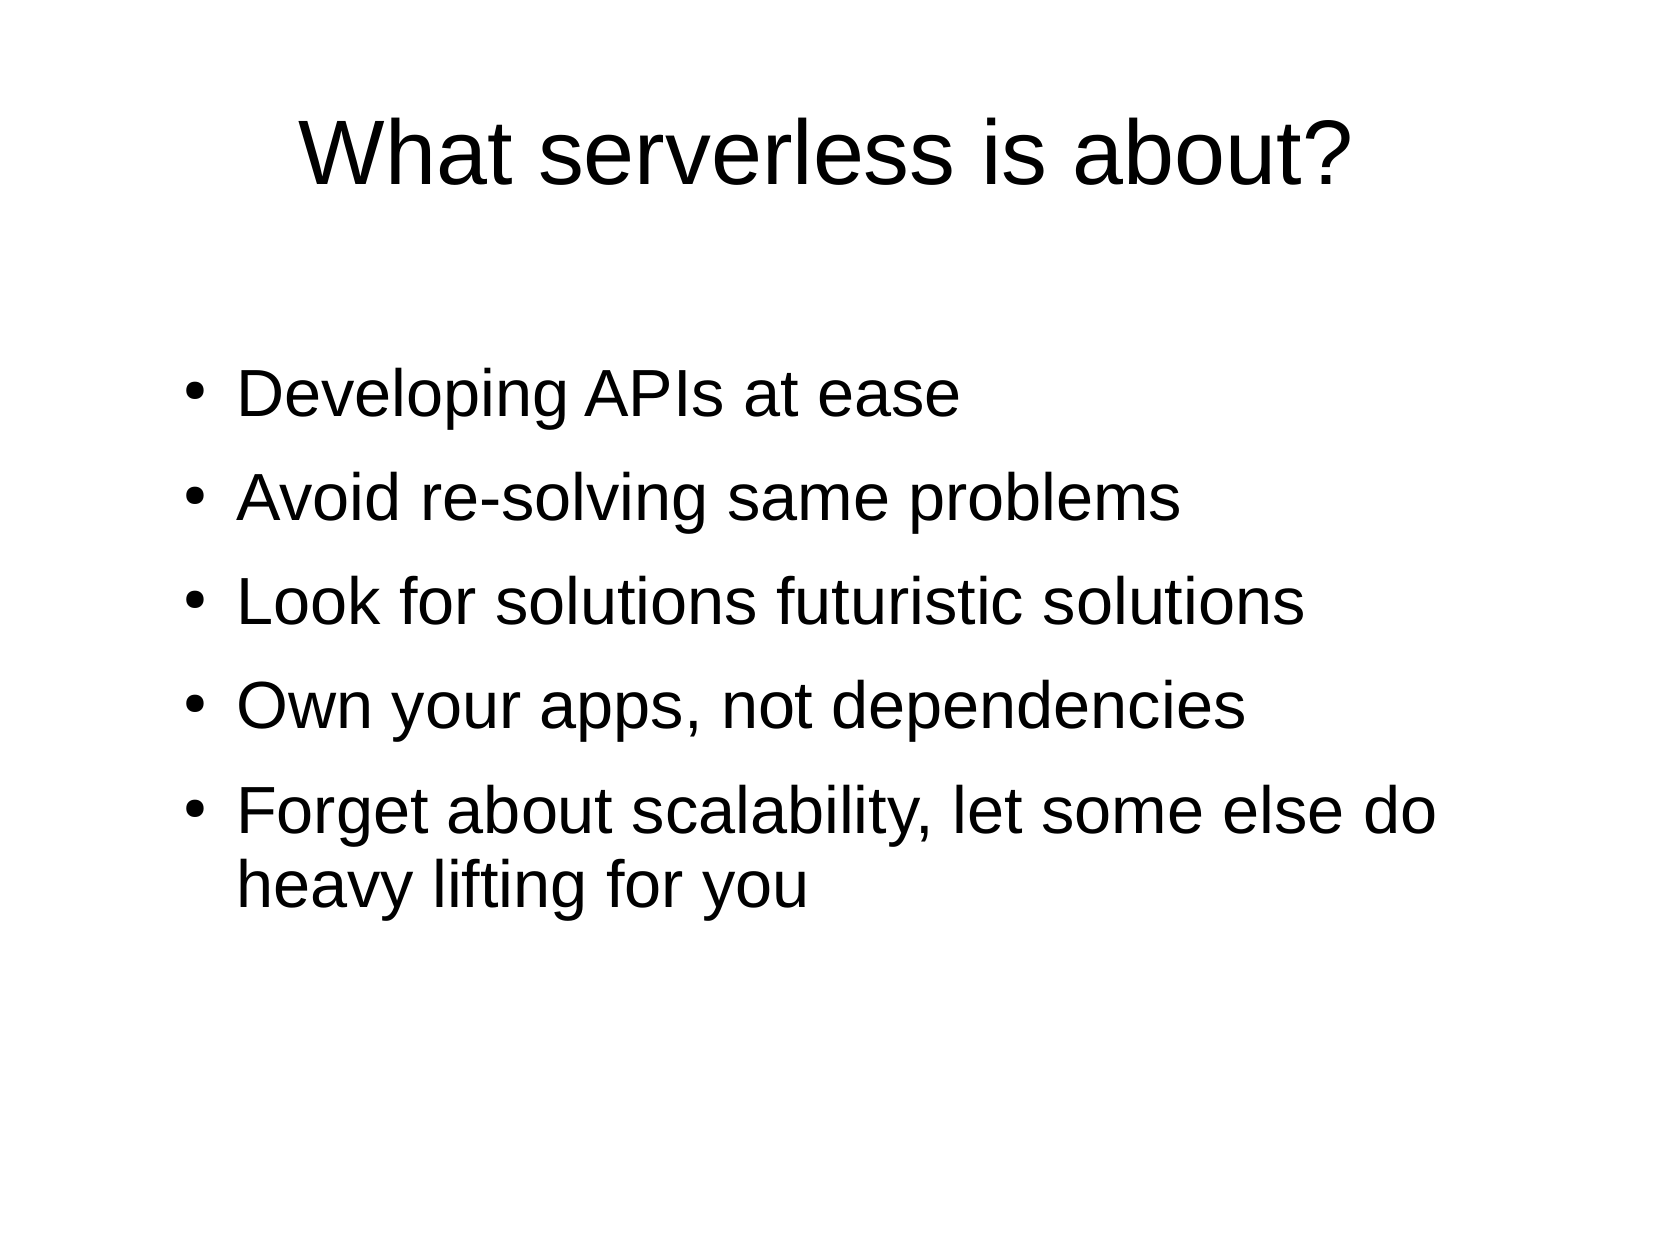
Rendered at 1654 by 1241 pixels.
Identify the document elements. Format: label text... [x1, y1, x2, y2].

title What serverless is about? [82, 49, 1571, 257]
list Developing APIs at ease Avoid re-solving same problems Look for solutions futuristic solutions Own your apps, not dependencies Forget about scalability, let some else do heavy lifting for you [165, 355, 1512, 1075]
